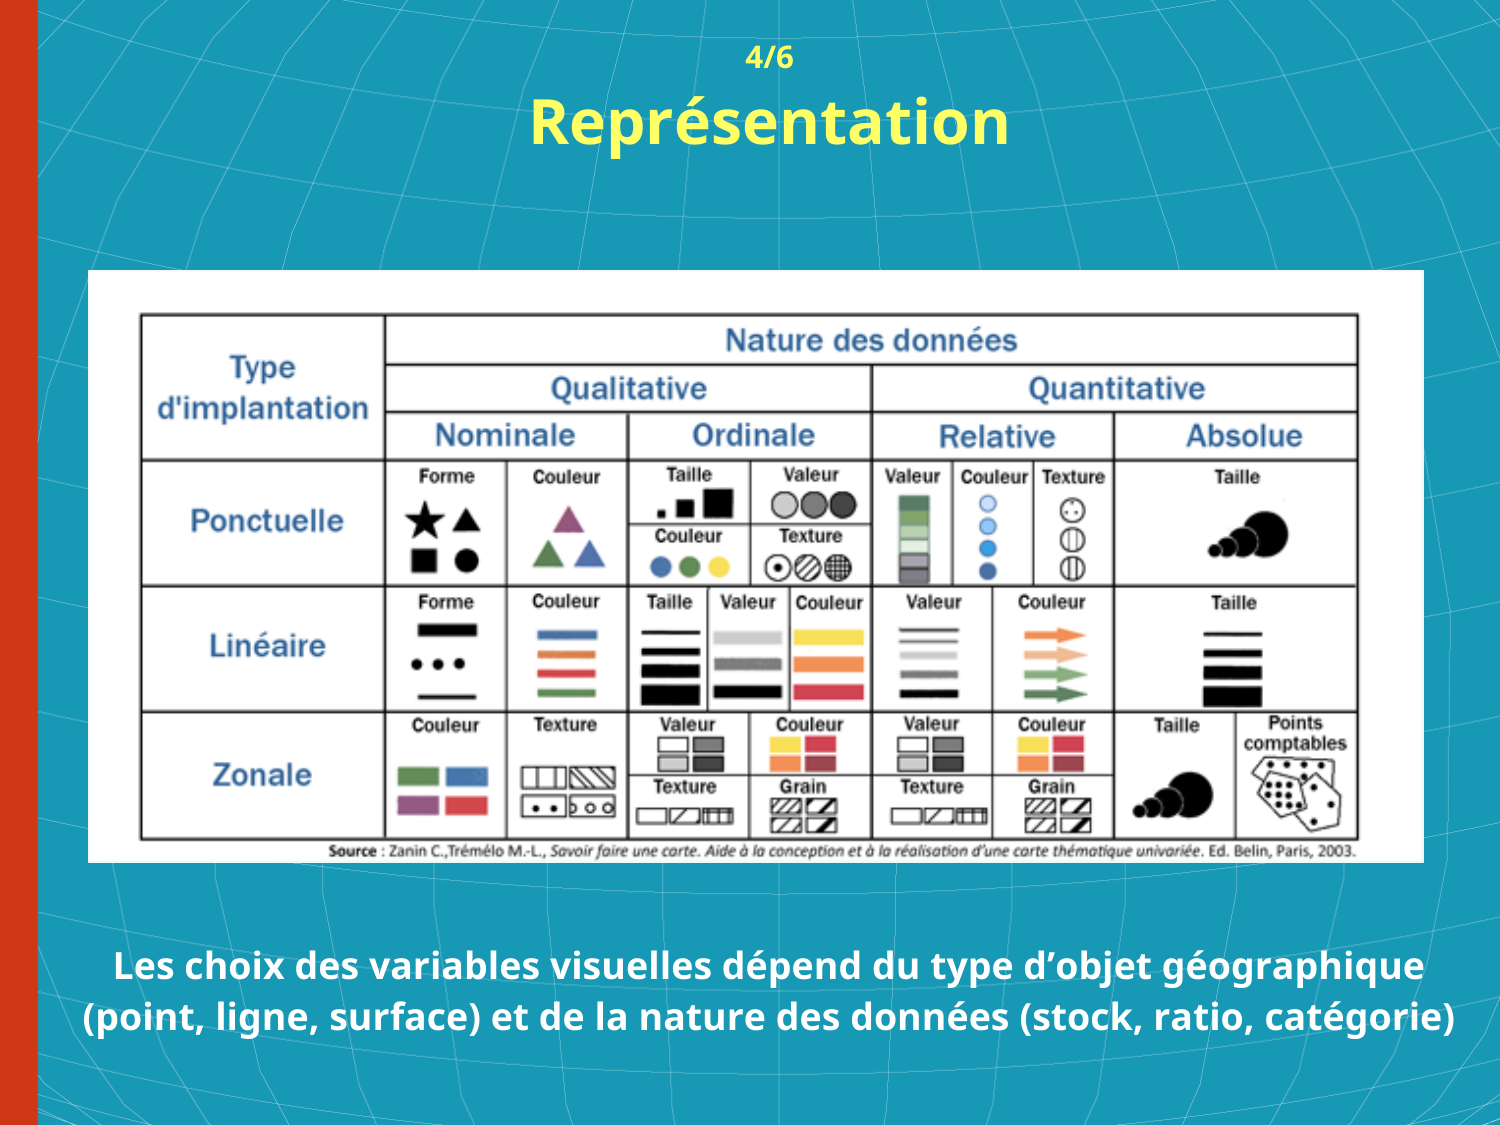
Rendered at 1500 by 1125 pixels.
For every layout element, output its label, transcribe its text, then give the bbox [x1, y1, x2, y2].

title Les choix des variables visuelles dépend du type d’objet géographique (point, ligne, surface) et de la nature des données (stock, ratio, catégorie) [64, 912, 1476, 1069]
title 4/6 Représentation [64, 20, 1476, 178]
picture [0, 0, 1500, 1125]
